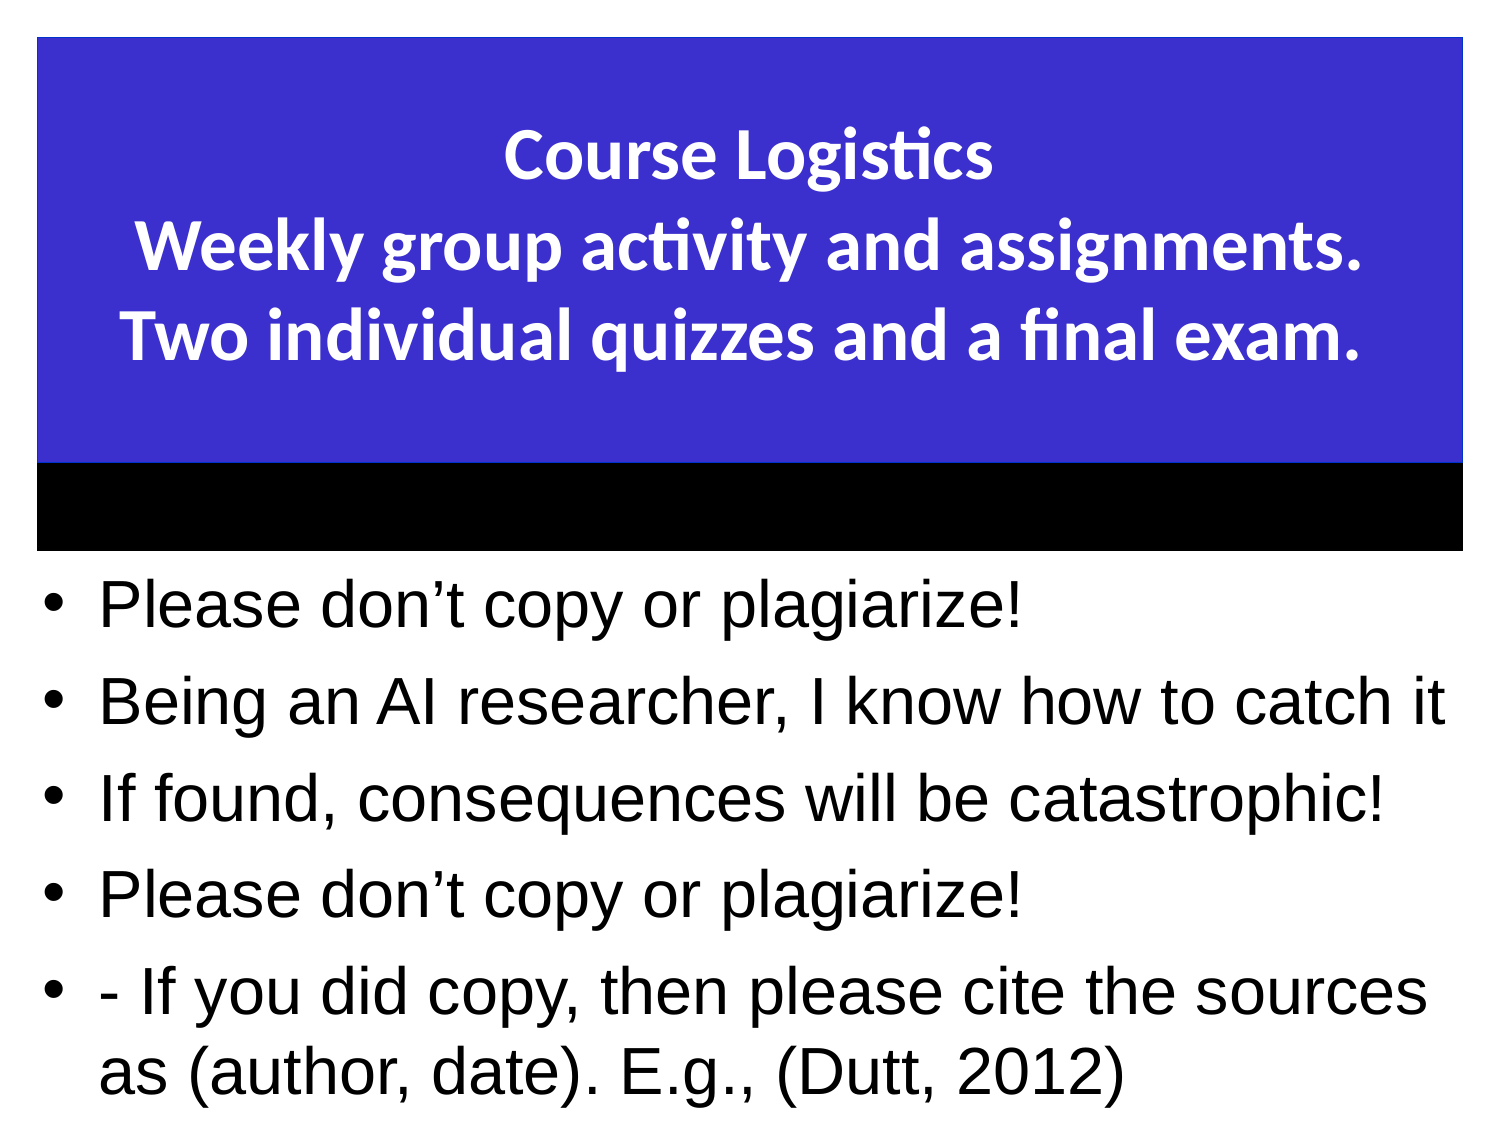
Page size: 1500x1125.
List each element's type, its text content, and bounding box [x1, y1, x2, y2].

list Please don’t copy or plagiarize! Being an AI researcher, I know how to catch it If found, consequences will be catastrophic! Please don’t copy or plagiarize! - If you did copy, then please cite the sources as (author, date). E.g., (Dutt, 2012) [27, 553, 1483, 1079]
title Course Logistics Weekly group activity and assignments. Two individual quizzes and a final exam. [75, 59, 1425, 421]
